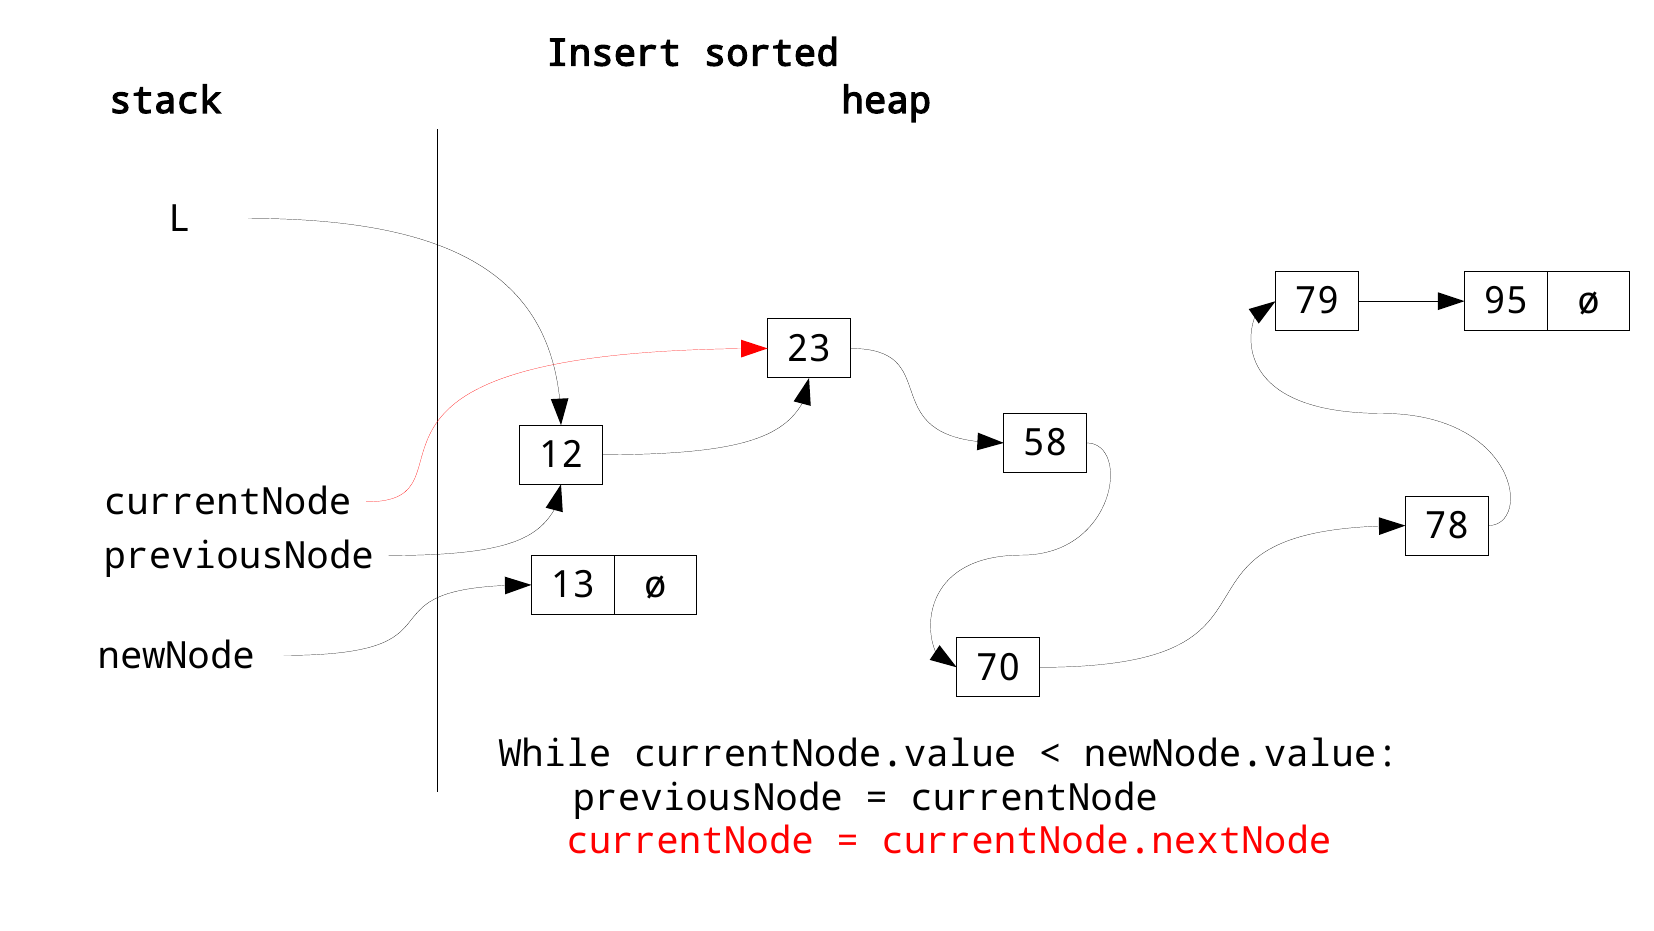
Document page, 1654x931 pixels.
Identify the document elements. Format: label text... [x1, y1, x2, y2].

text_box 70 [956, 637, 1040, 697]
text_box While currentNode.value < newNode.value: previousNode = currentNode currentNode = currentNode.nextNode [484, 723, 1654, 915]
text_box L [153, 188, 249, 248]
text_box ø [615, 555, 697, 615]
text_box 95 [1464, 271, 1547, 331]
text_box stack [94, 70, 308, 130]
text_box 58 [1003, 413, 1087, 473]
text_box newNode [82, 625, 284, 685]
text_box 78 [1405, 496, 1489, 556]
text_box ø [1547, 271, 1630, 331]
text_box 79 [1275, 271, 1359, 331]
text_box 23 [767, 318, 851, 378]
text_box previousNode [89, 526, 389, 585]
text_box 13 [531, 555, 615, 615]
text_box Insert sorted [531, 23, 1028, 83]
text_box 12 [519, 425, 603, 485]
text_box heap [826, 70, 1040, 130]
text_box currentNode [88, 472, 367, 532]
